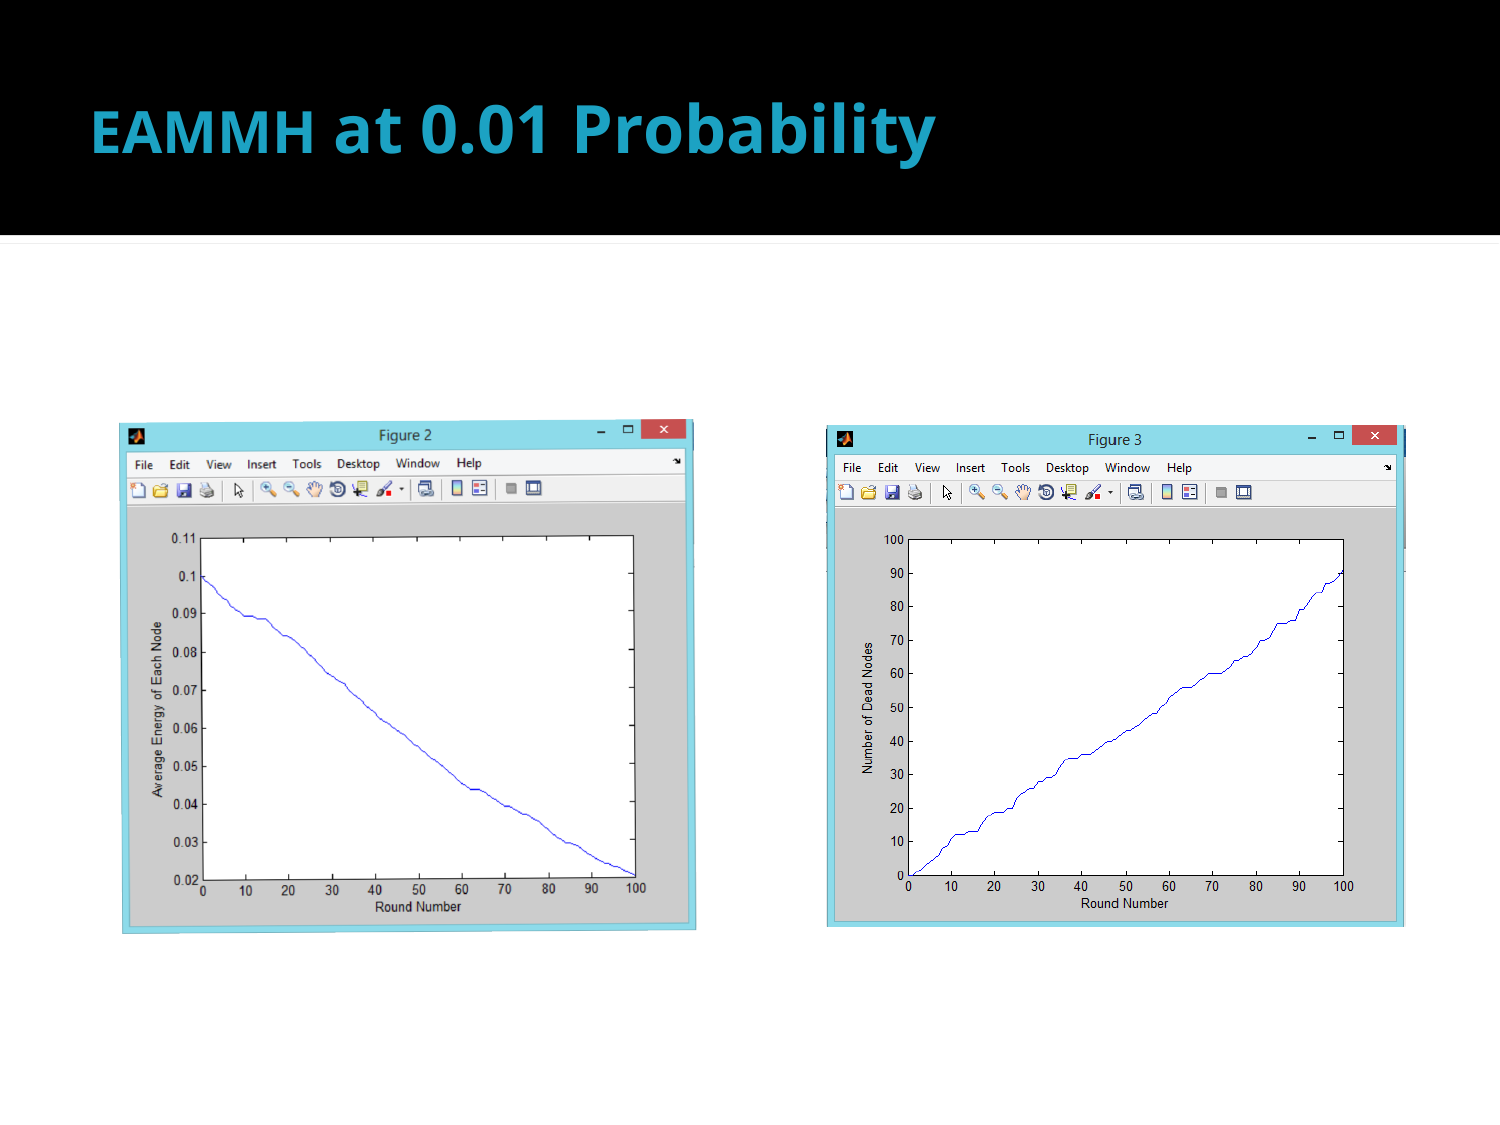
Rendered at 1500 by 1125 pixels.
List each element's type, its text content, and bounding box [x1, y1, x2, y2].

picture [826, 425, 1406, 927]
picture [118, 418, 697, 934]
title EAMMH at 0.01 Probability [74, 24, 1425, 230]
